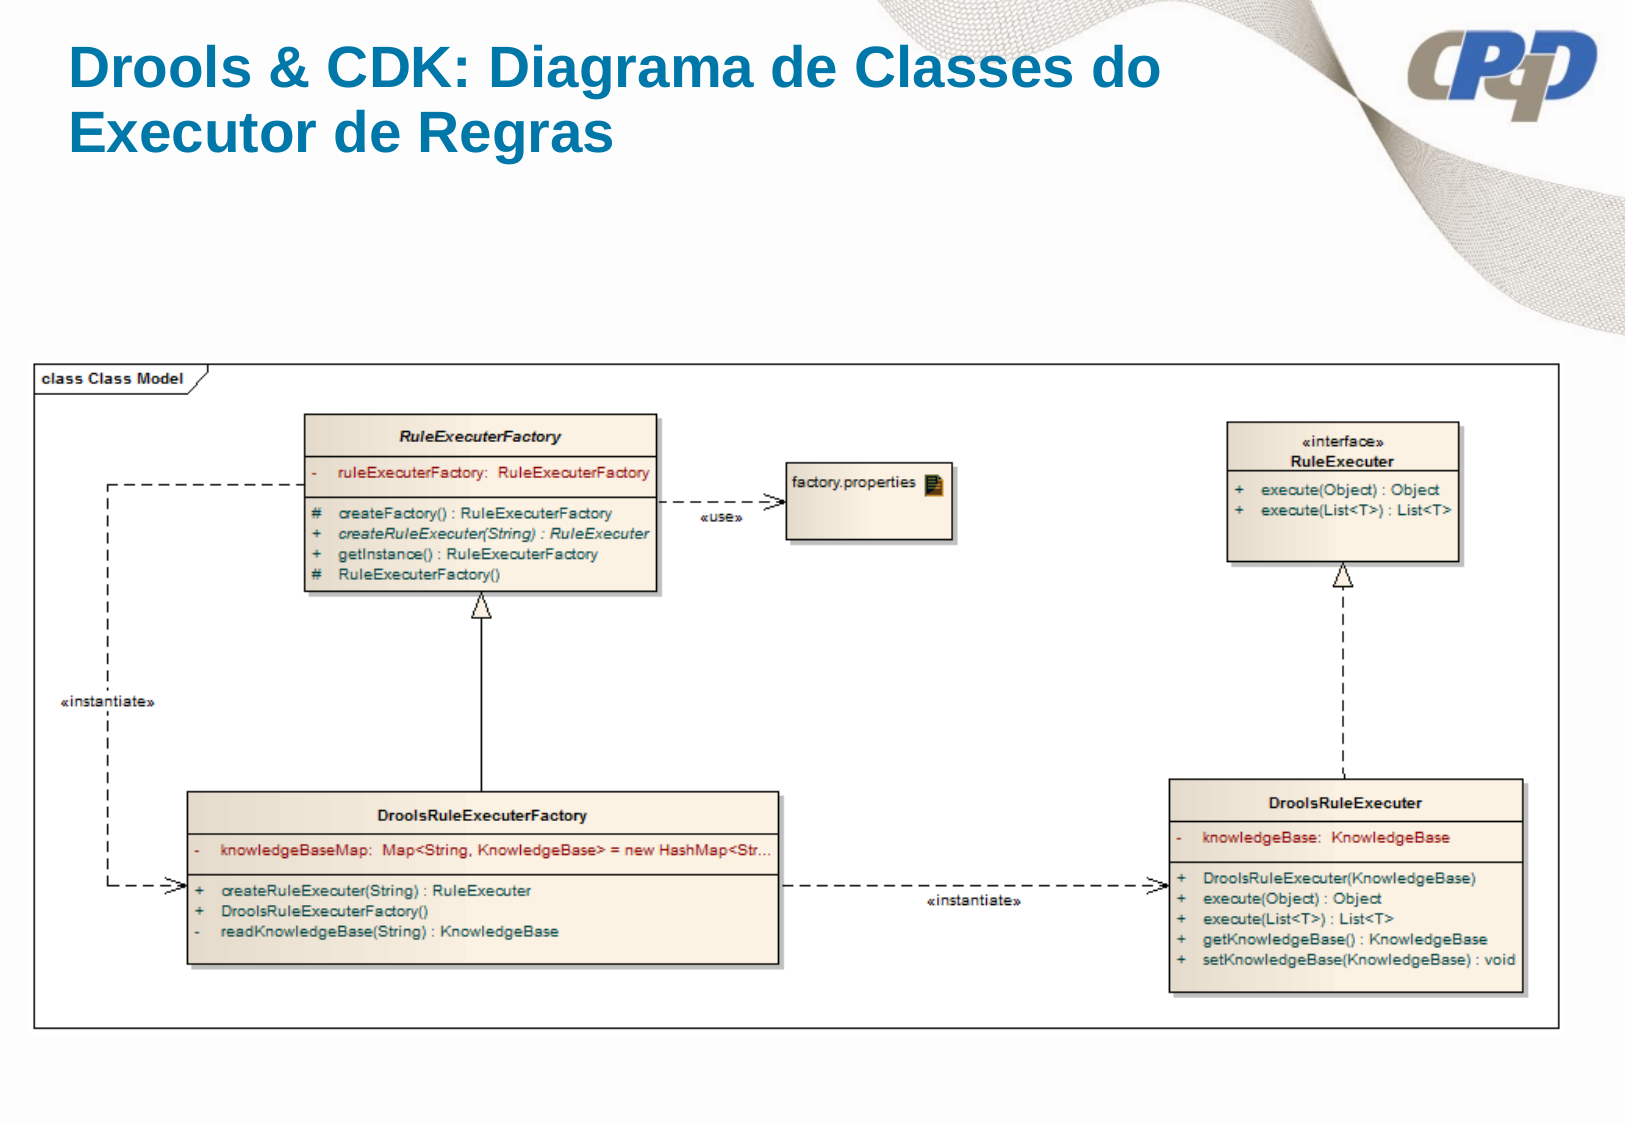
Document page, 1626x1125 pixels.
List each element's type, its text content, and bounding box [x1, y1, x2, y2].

picture [0, 0, 1626, 1125]
title Drools & CDK: Diagrama de Classes do Executor de Regras [68, 35, 1288, 166]
